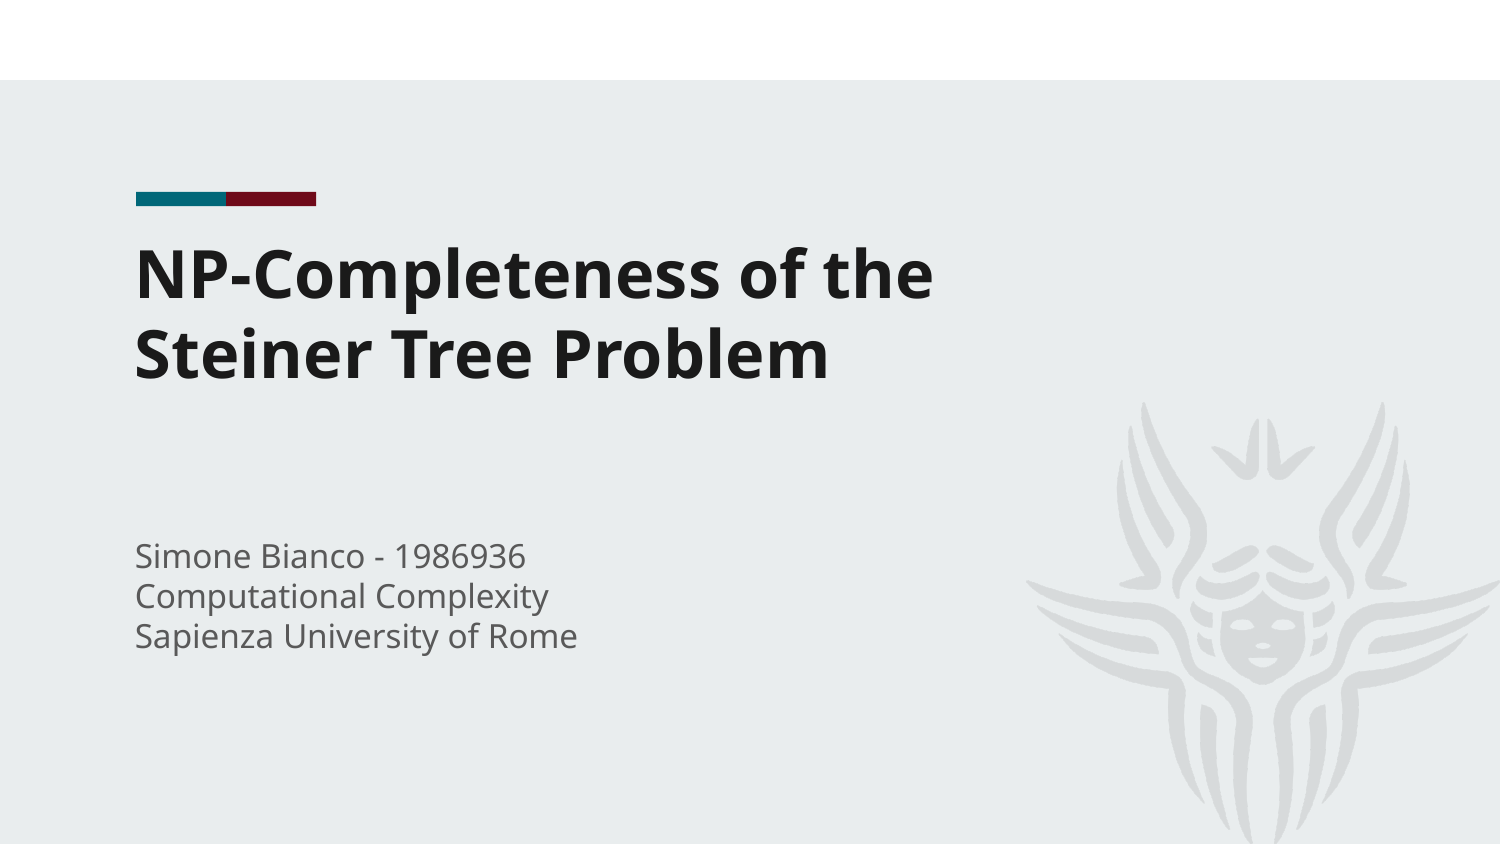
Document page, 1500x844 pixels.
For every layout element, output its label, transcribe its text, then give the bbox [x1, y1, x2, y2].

title NP-Completeness of the Steiner Tree Problem [119, 216, 1381, 490]
subtitle Simone Bianco - 1986936 Computational Complexity Sapienza University of Rome [119, 520, 1381, 656]
